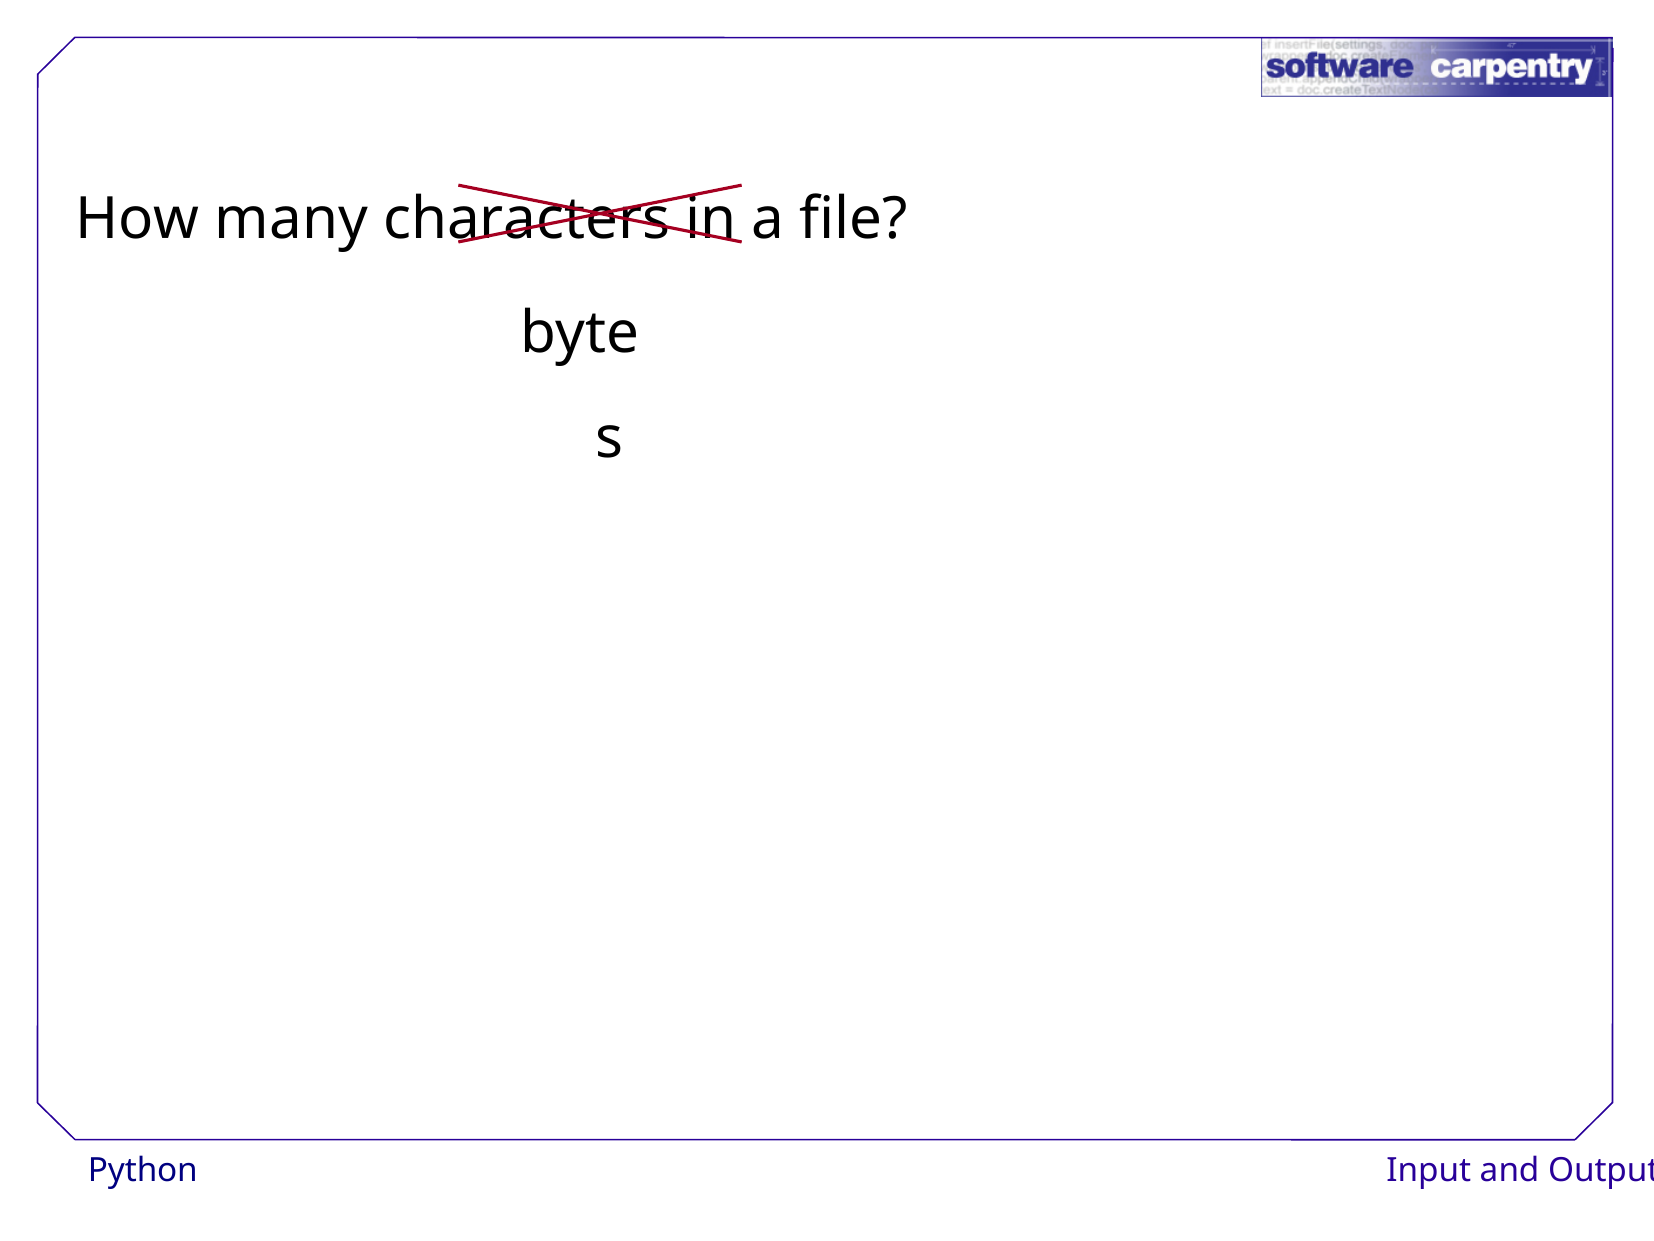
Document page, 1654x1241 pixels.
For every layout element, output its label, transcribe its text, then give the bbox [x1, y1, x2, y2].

picture [1261, 39, 1613, 97]
text_box How many characters in a file? [60, 138, 1073, 259]
text_box bytes [505, 251, 676, 477]
